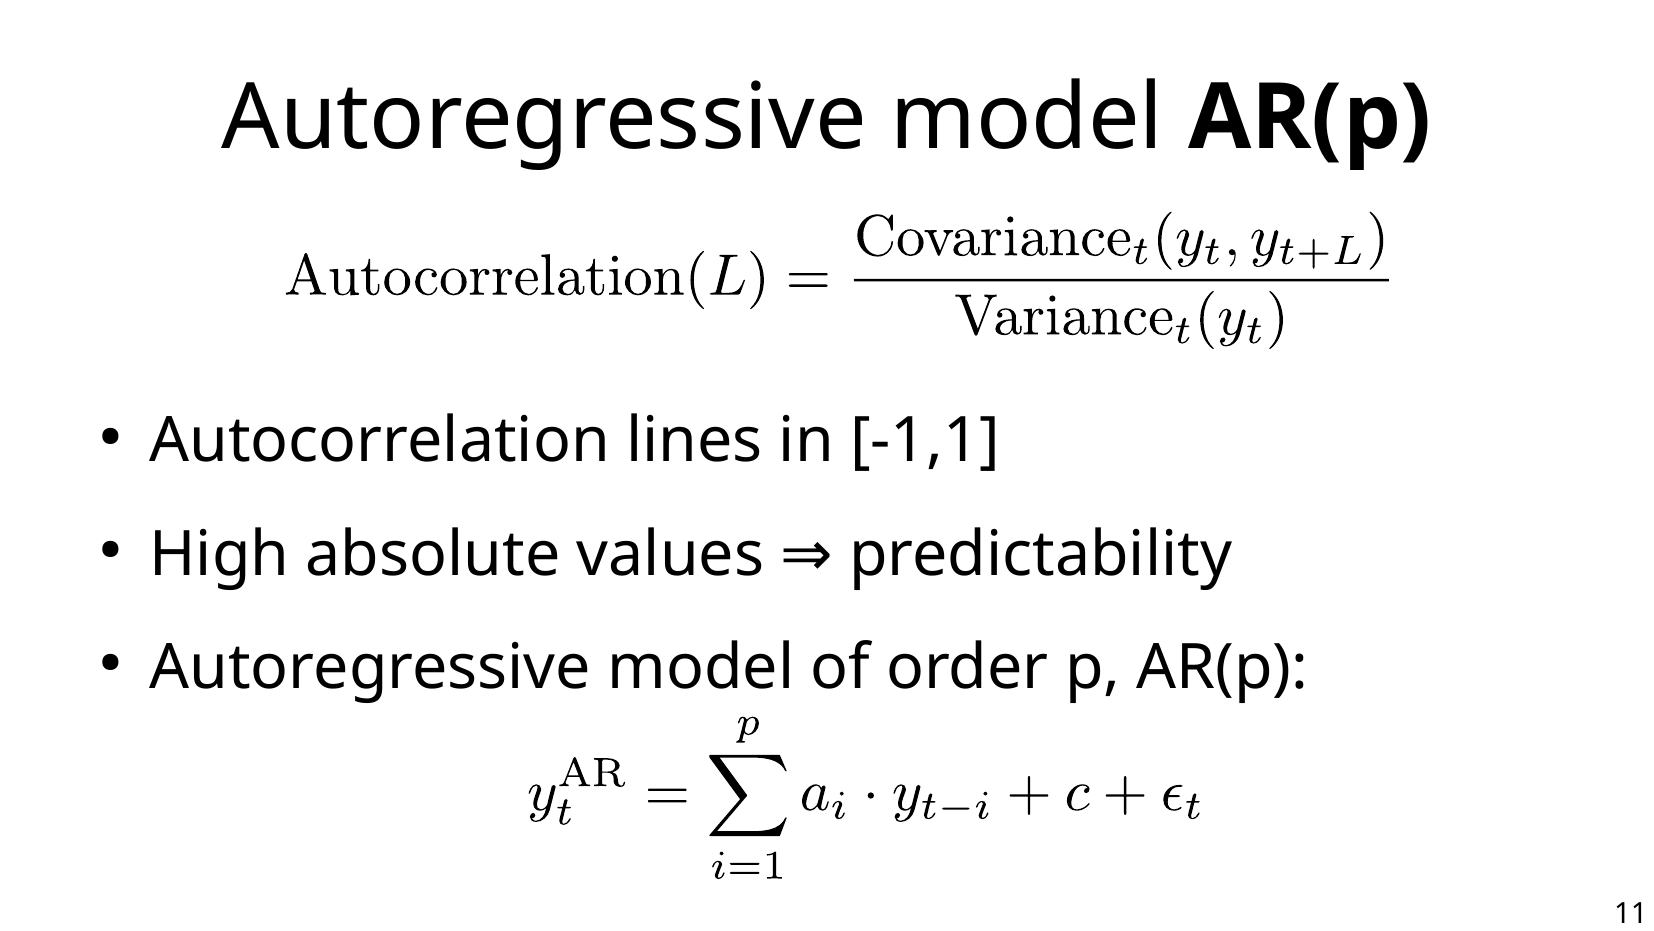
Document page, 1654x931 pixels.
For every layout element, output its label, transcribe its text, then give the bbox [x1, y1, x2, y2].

list Autocorrelation lines in [-1,1] High absolute values ⇒ predictability Autoregressive model of order p, AR(p): [82, 394, 1571, 707]
title Autoregressive model AR(p) [82, 1, 1571, 226]
text_box [284, 211, 1389, 350]
text_box [526, 716, 1202, 880]
